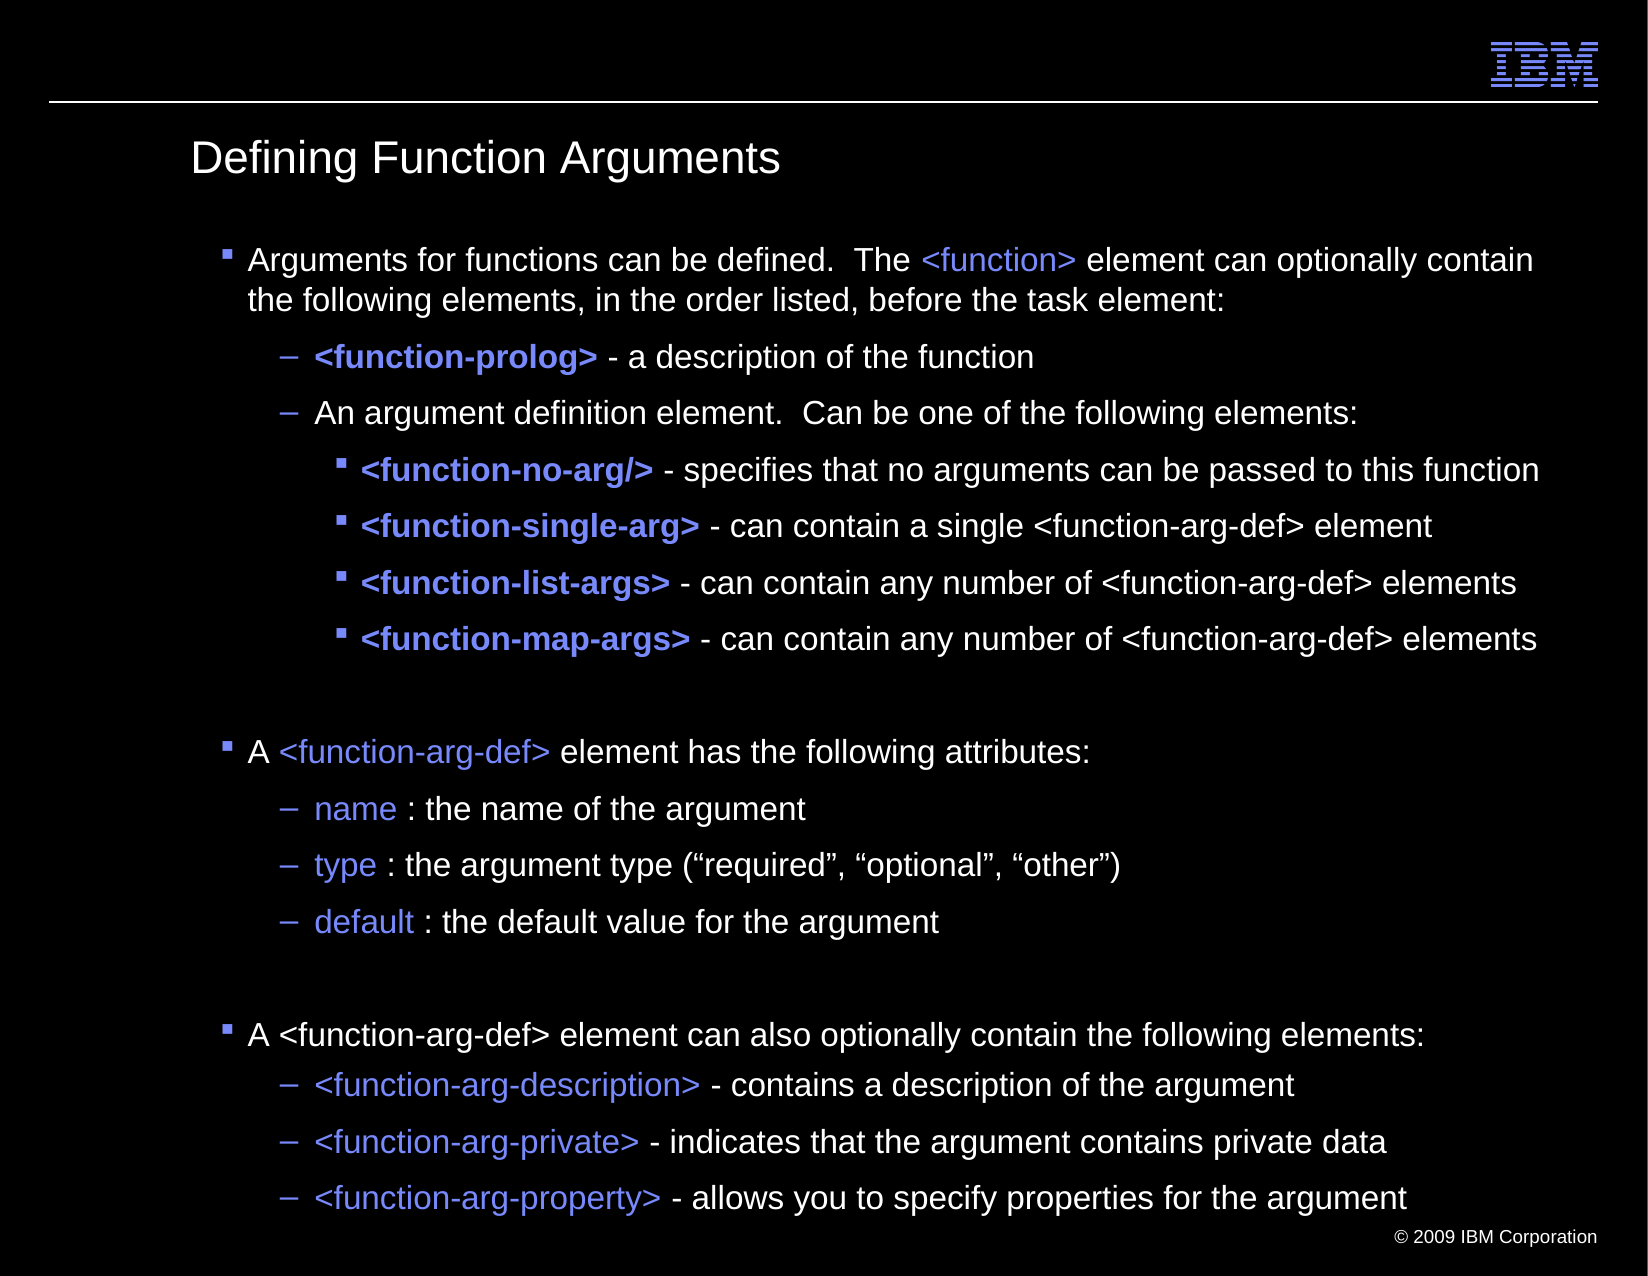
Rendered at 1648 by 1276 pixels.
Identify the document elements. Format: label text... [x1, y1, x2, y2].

title Defining Function Arguments [173, 125, 1648, 219]
picture [1491, 42, 1598, 87]
text_box Arguments for functions can be defined. The <function> element can optionally contain the following elements, in the order listed, before the task element: <function-prolog> - a description of the function An argument definition element. Can be one of the following elements: <function-no-arg/> - specifies that no arguments can be passed to this function <function-single-arg> - can contain a single <function-arg-def> element <function-list-args> - can contain any number of <function-arg-def> elements <function-map-args> - can contain any number of <function-arg-def> elements A <function-arg-def> element has the following attributes: name : the name of the argument type : the argument type (“required”, “optional”, “other”) default : the default value for the argument A <function-arg-def> element can also optionally contain the following elements: <function-arg-description> - contains a description of the argument <function-arg-private> - indicates that the argument contains private data <function-arg-property> - allows you to specify properties for the argument [219, 238, 1570, 1217]
